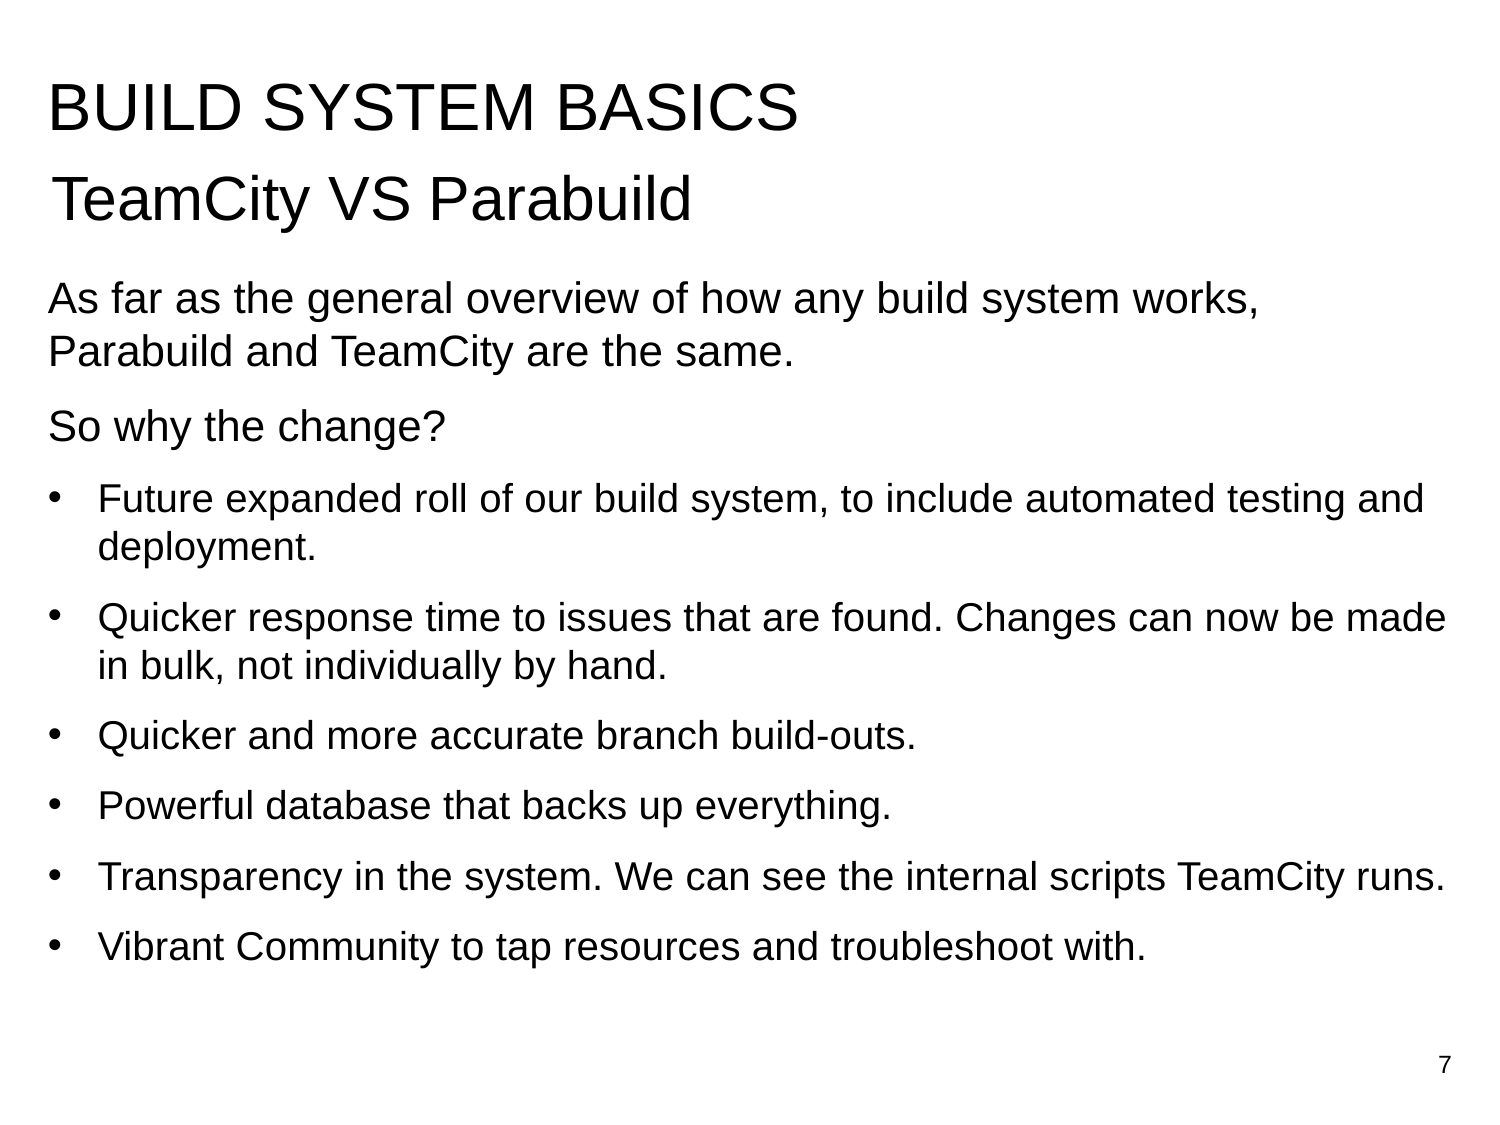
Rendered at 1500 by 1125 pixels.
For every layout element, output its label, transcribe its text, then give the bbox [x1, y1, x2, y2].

title Build system basics [48, 57, 1452, 150]
slide_number <number> [1325, 1047, 1452, 1080]
list TeamCity VS Parabuild [48, 150, 1452, 241]
list As far as the general overview of how any build system works, Parabuild and TeamCity are the same. So why the change? Future expanded roll of our build system, to include automated testing and deployment. Quicker response time to issues that are found. Changes can now be made in bulk, not individually by hand. Quicker and more accurate branch build-outs. Powerful database that backs up everything. Transparency in the system. We can see the internal scripts TeamCity runs. Vibrant Community to tap resources and troubleshoot with. [48, 262, 1452, 1021]
